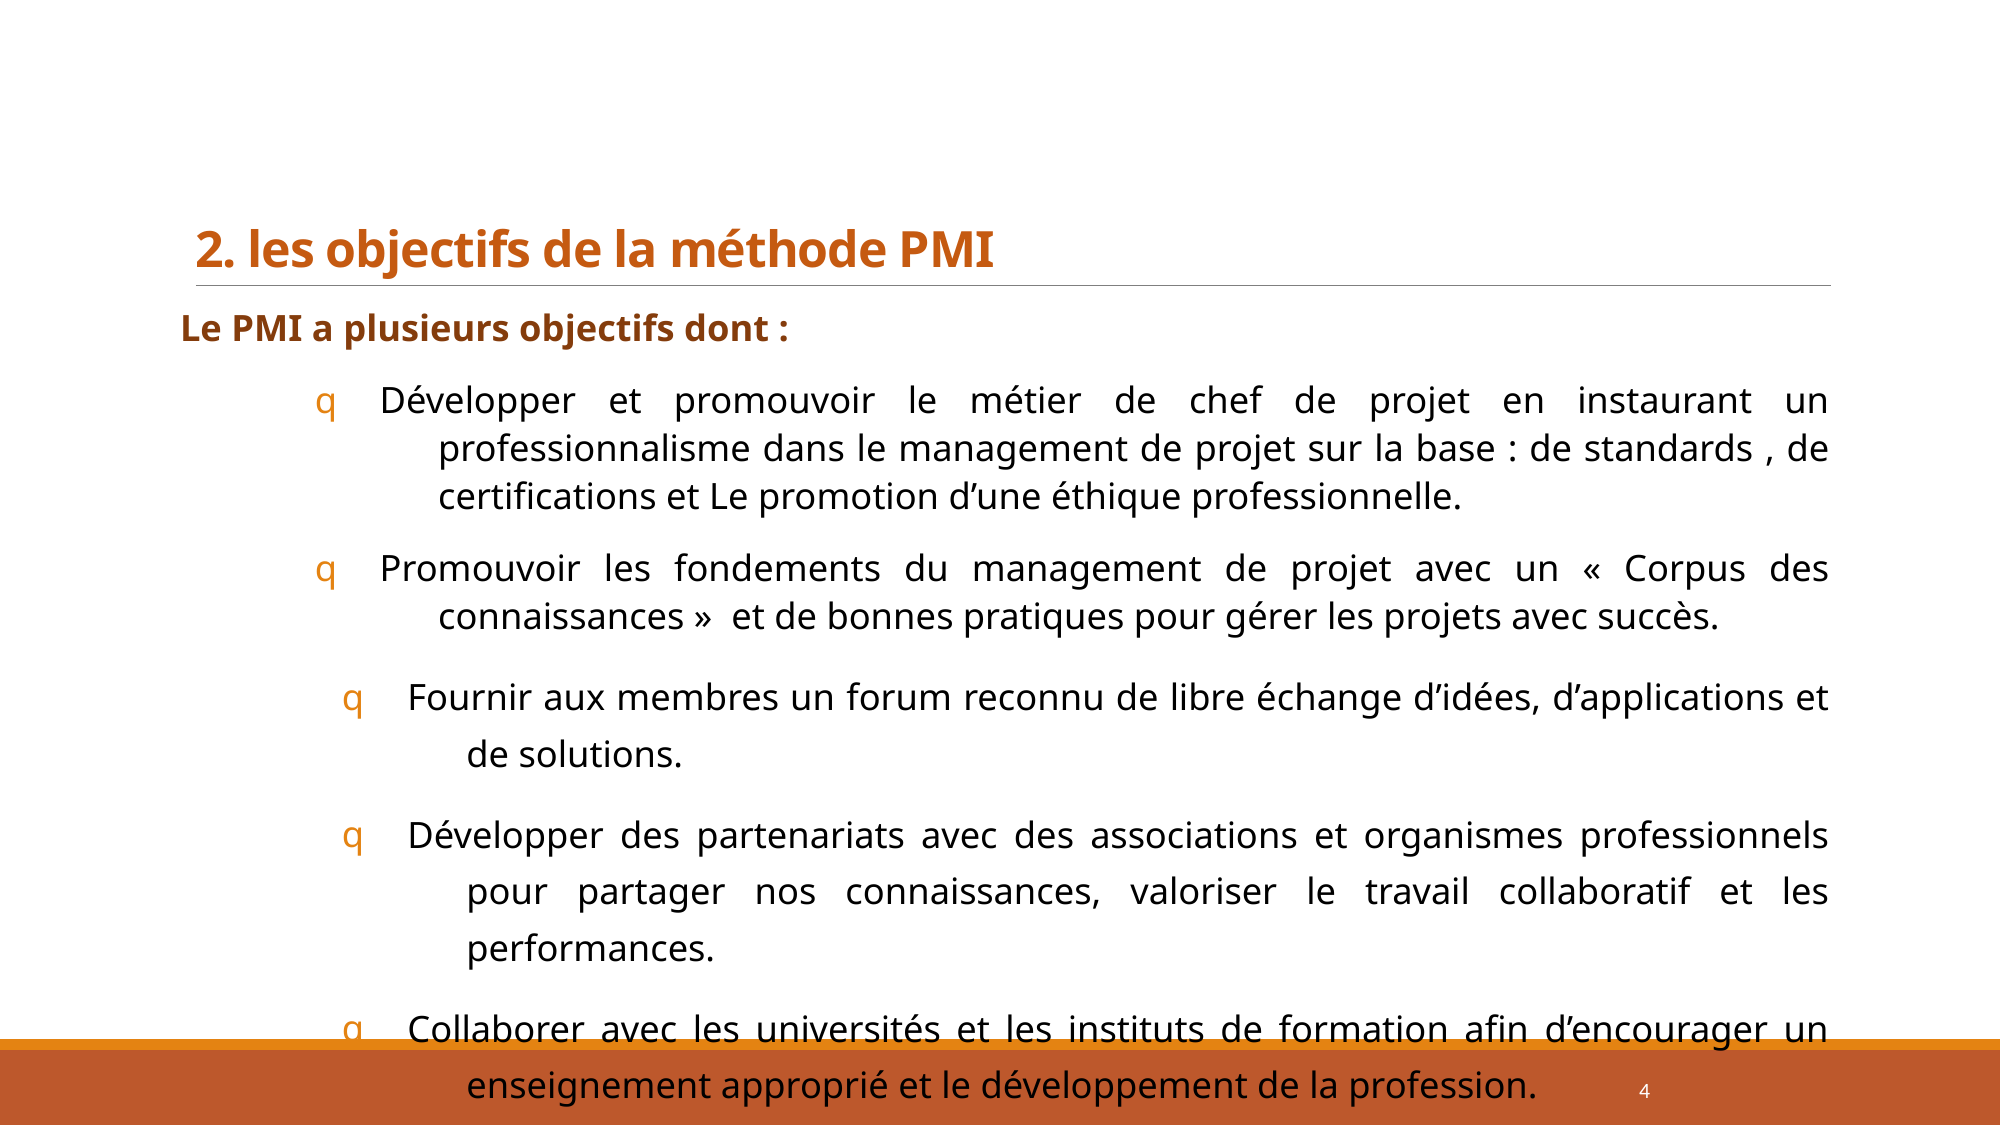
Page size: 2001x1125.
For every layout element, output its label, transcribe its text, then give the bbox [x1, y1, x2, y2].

text_box [1624, 1059, 1840, 1120]
title 2. les objectifs de la méthode PMI [180, 47, 1831, 285]
list Le PMI a plusieurs objectifs dont : Développer et promouvoir le métier de chef de projet en instaurant un professionnalisme dans le management de projet sur la base : de standards , de certifications et Le promotion d’une éthique professionnelle. Promouvoir les fondements du management de projet avec un « Corpus des connaissances » et de bonnes pratiques pour gérer les projets avec succès. Fournir aux membres un forum reconnu de libre échange d’idées, d’applications et de solutions. Développer des partenariats avec des associations et organismes professionnels pour partager nos connaissances, valoriser le travail collaboratif et les performances. Collaborer avec les universités et les instituts de formation afin d’encourager un enseignement approprié et le développement de la profession. [180, 285, 1831, 1120]
